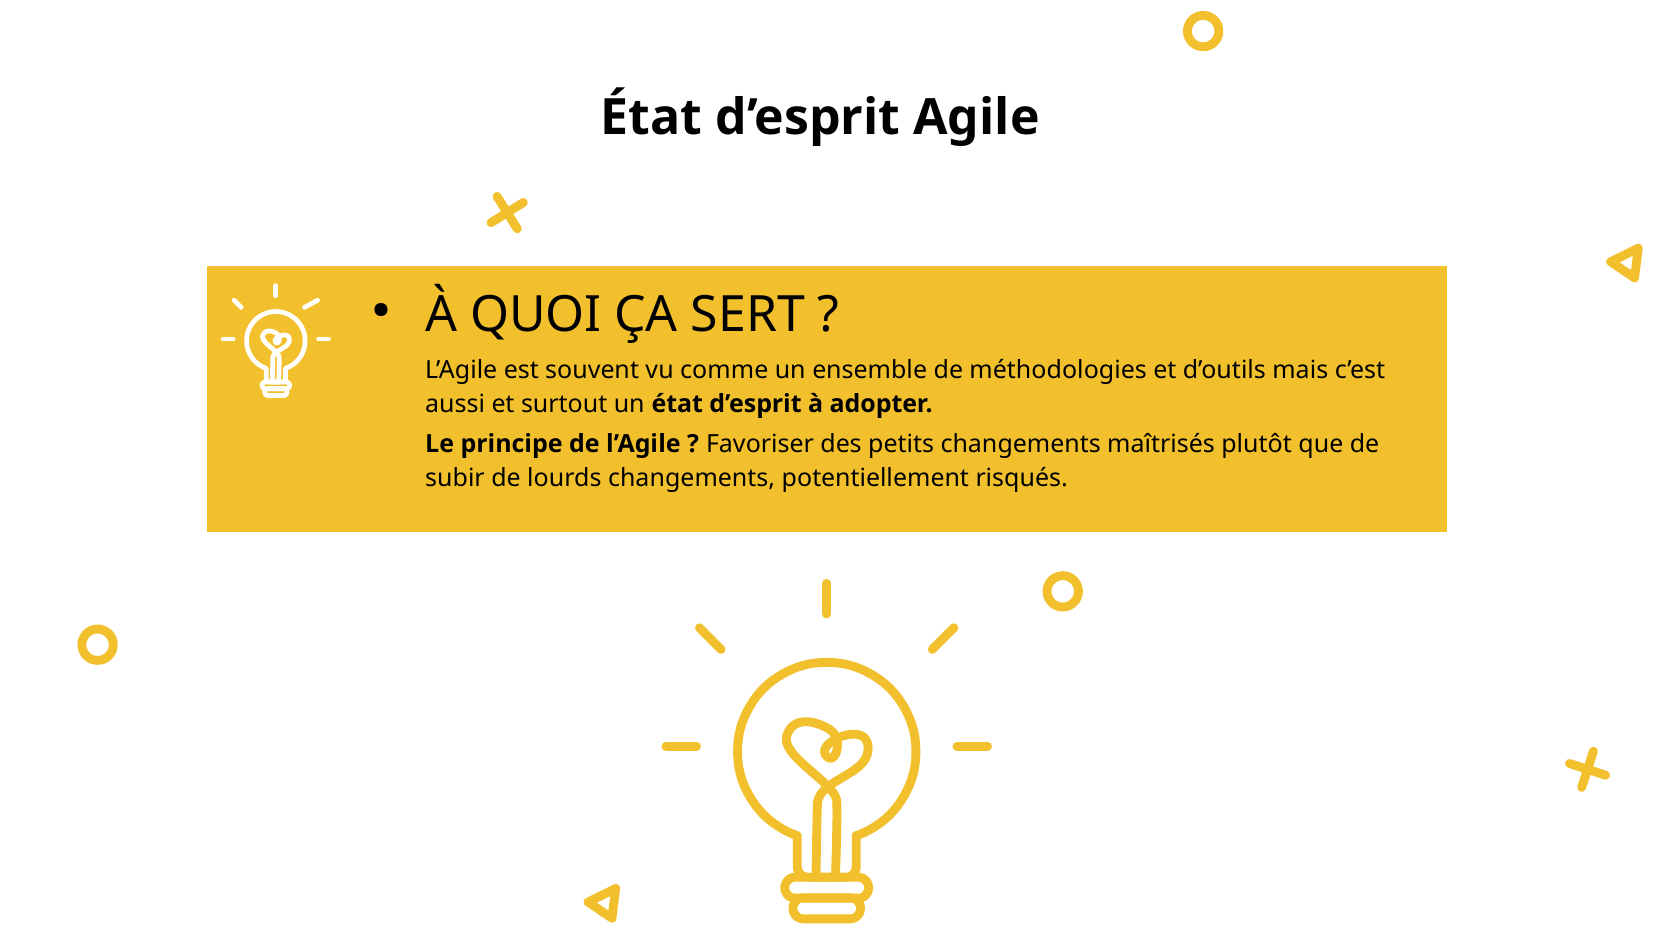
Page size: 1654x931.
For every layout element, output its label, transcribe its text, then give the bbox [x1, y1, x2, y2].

list À QUOI ÇA SERT ? L’Agile est souvent vu comme un ensemble de méthodologies et d’outils mais c’est aussi et surtout un état d’esprit à adopter. Le principe de l’Agile ? Favoriser des petits changements maîtrisés plutôt que de subir de lourds changements, potentiellement risqués. [354, 277, 1447, 532]
title État d’esprit Agile [82, 37, 1571, 193]
